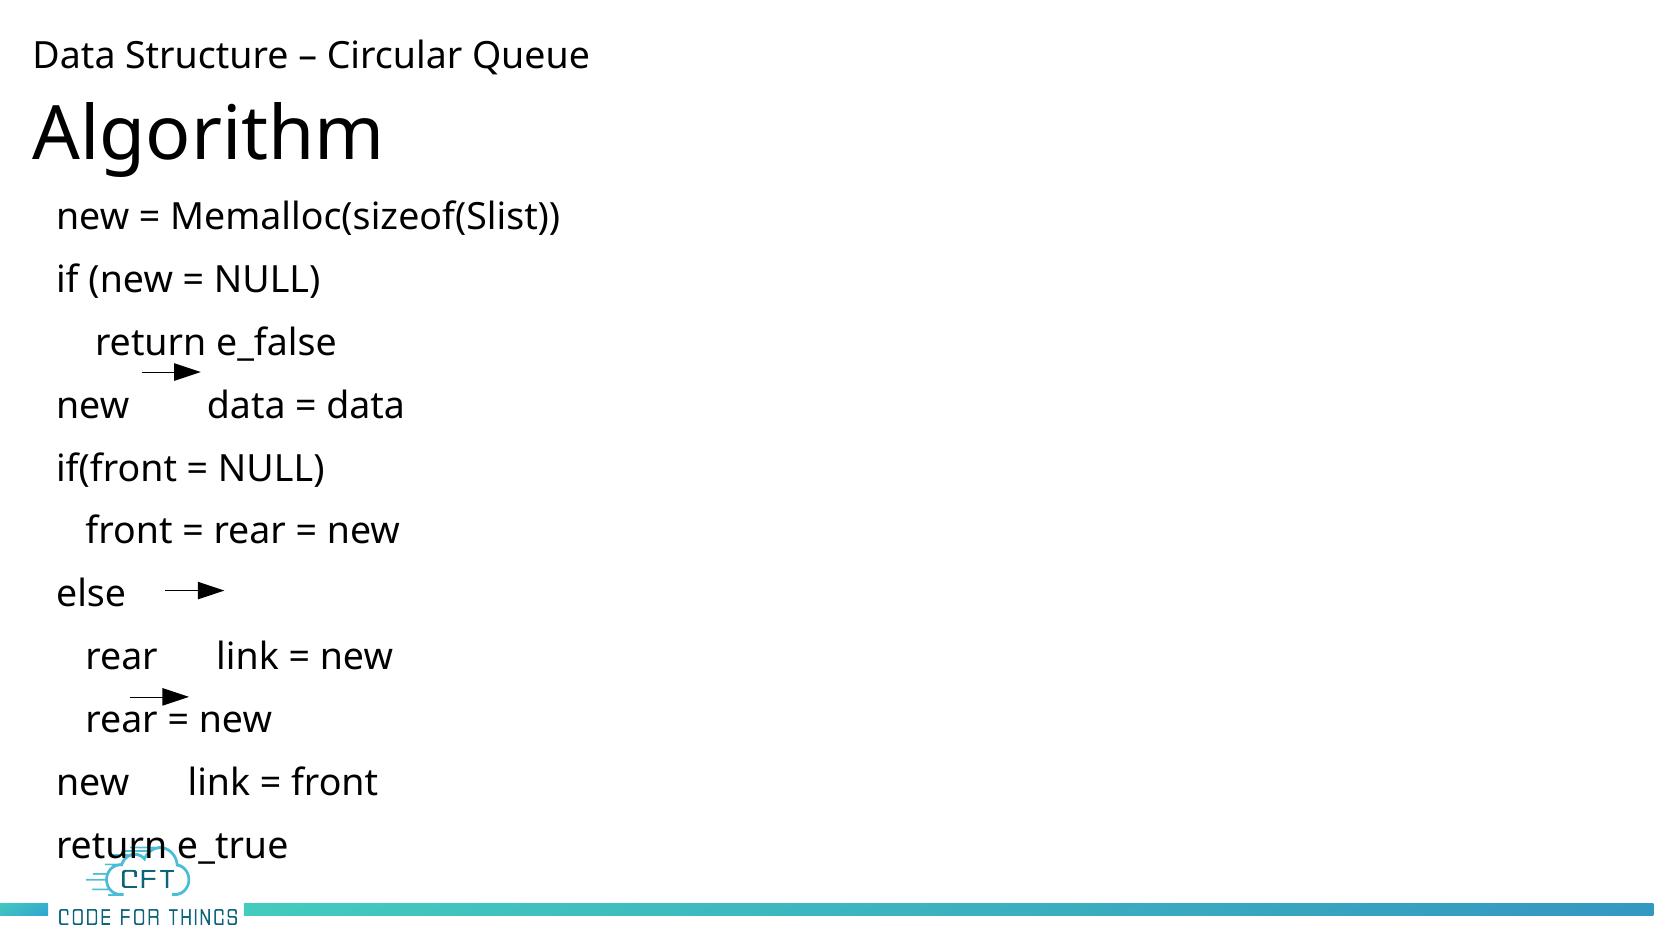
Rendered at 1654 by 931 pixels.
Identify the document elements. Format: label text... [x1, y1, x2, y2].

picture [111, 851, 121, 856]
text_box new = Memalloc(sizeof(Slist)) if (new = NULL) return e_false new data = data if(front = NULL) front = rear = new else rear link = new rear = new new link = front return e_true [0, 182, 709, 851]
picture [59, 851, 237, 925]
title Data Structure – Circular Queue Algorithm [32, 11, 1524, 199]
